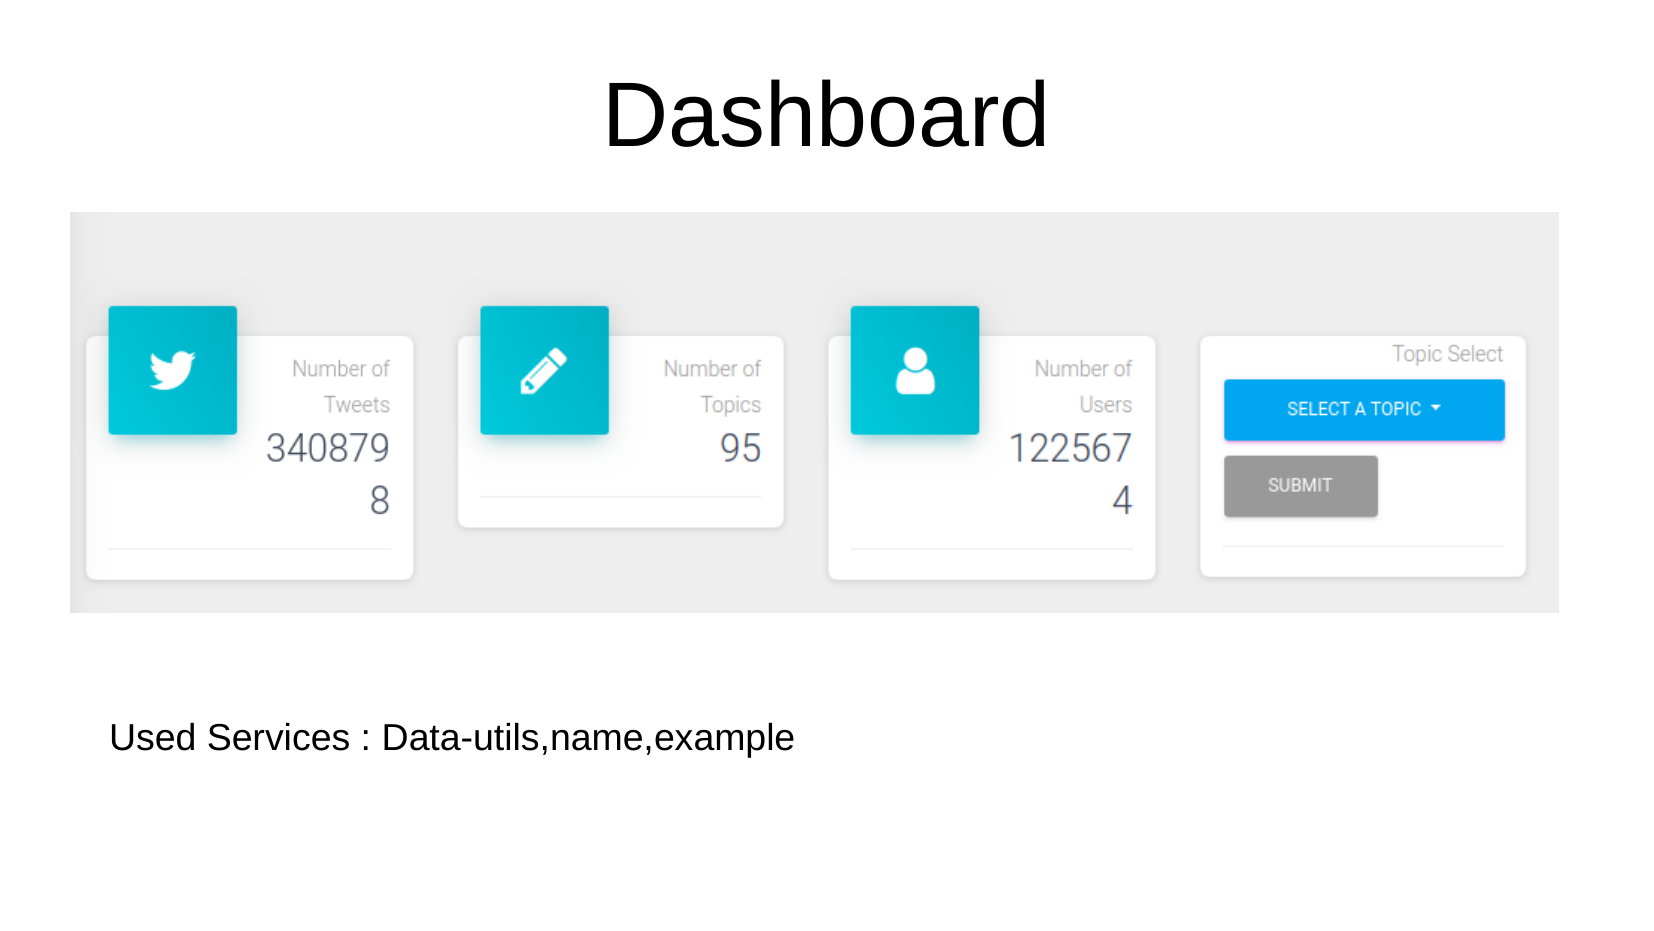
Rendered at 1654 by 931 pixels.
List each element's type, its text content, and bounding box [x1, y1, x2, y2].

picture [70, 212, 1559, 613]
title Dashboard [82, 37, 1571, 193]
text_box Used Services : Data-utils,name,example [94, 708, 811, 766]
